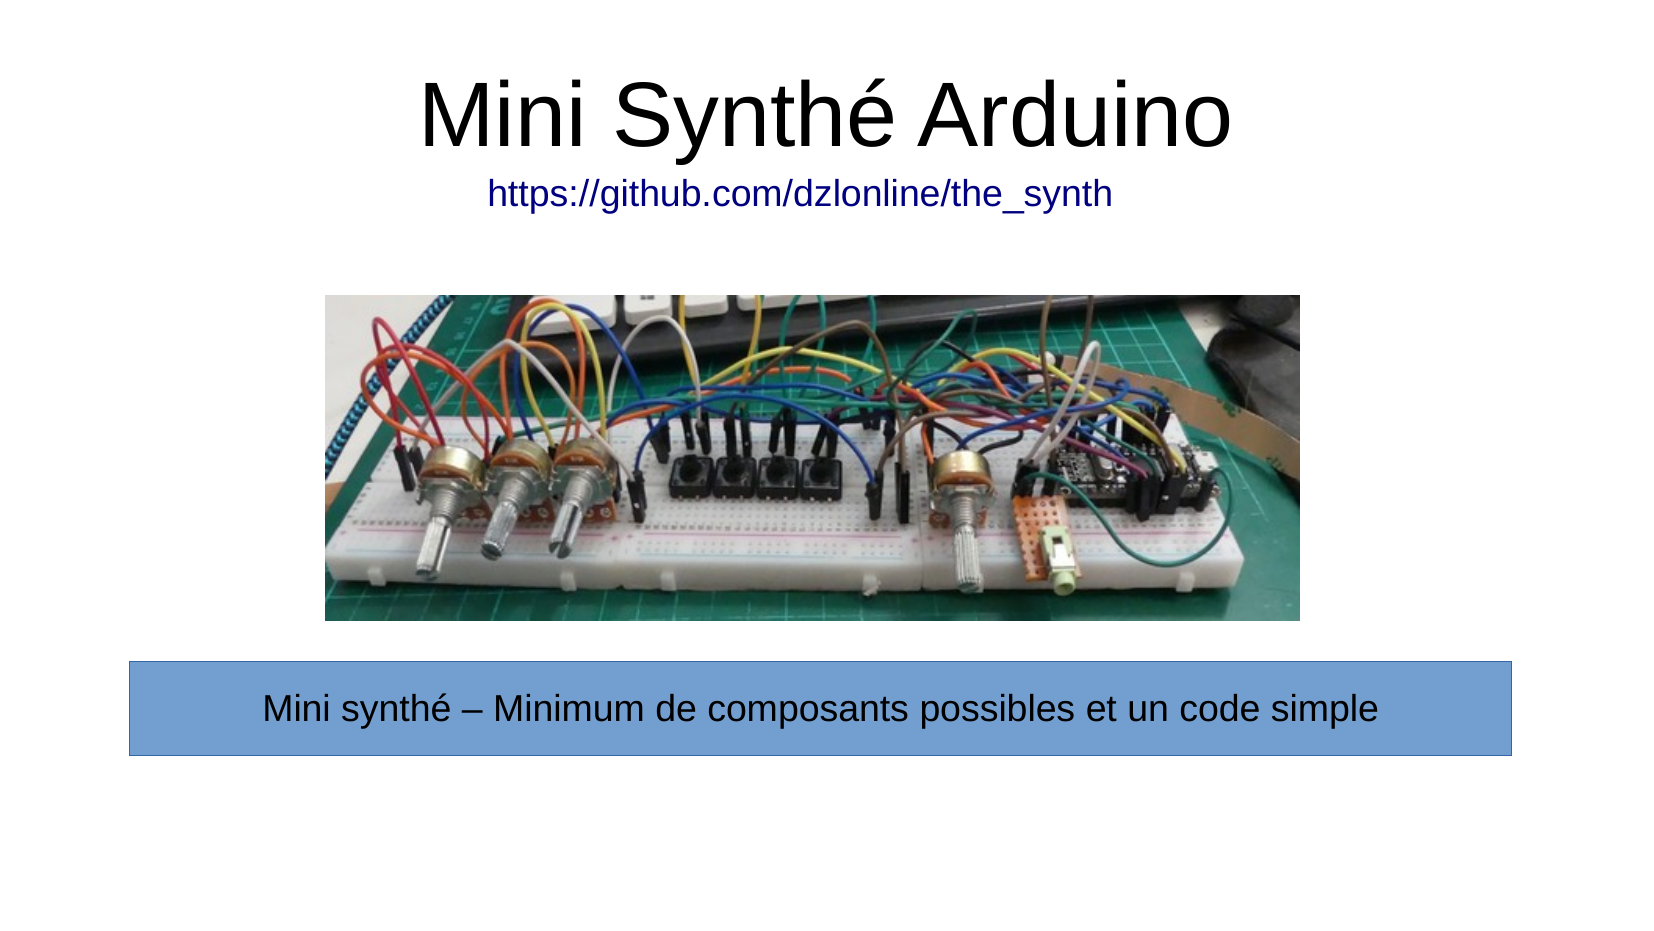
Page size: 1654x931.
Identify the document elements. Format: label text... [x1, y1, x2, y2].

text_box Mini synthé – Minimum de composants possibles et un code simple [129, 661, 1512, 756]
title Mini Synthé Arduino [82, 37, 1571, 193]
picture [325, 295, 1300, 621]
text_box https://github.com/dzlonline/the_synth [472, 165, 1129, 223]
